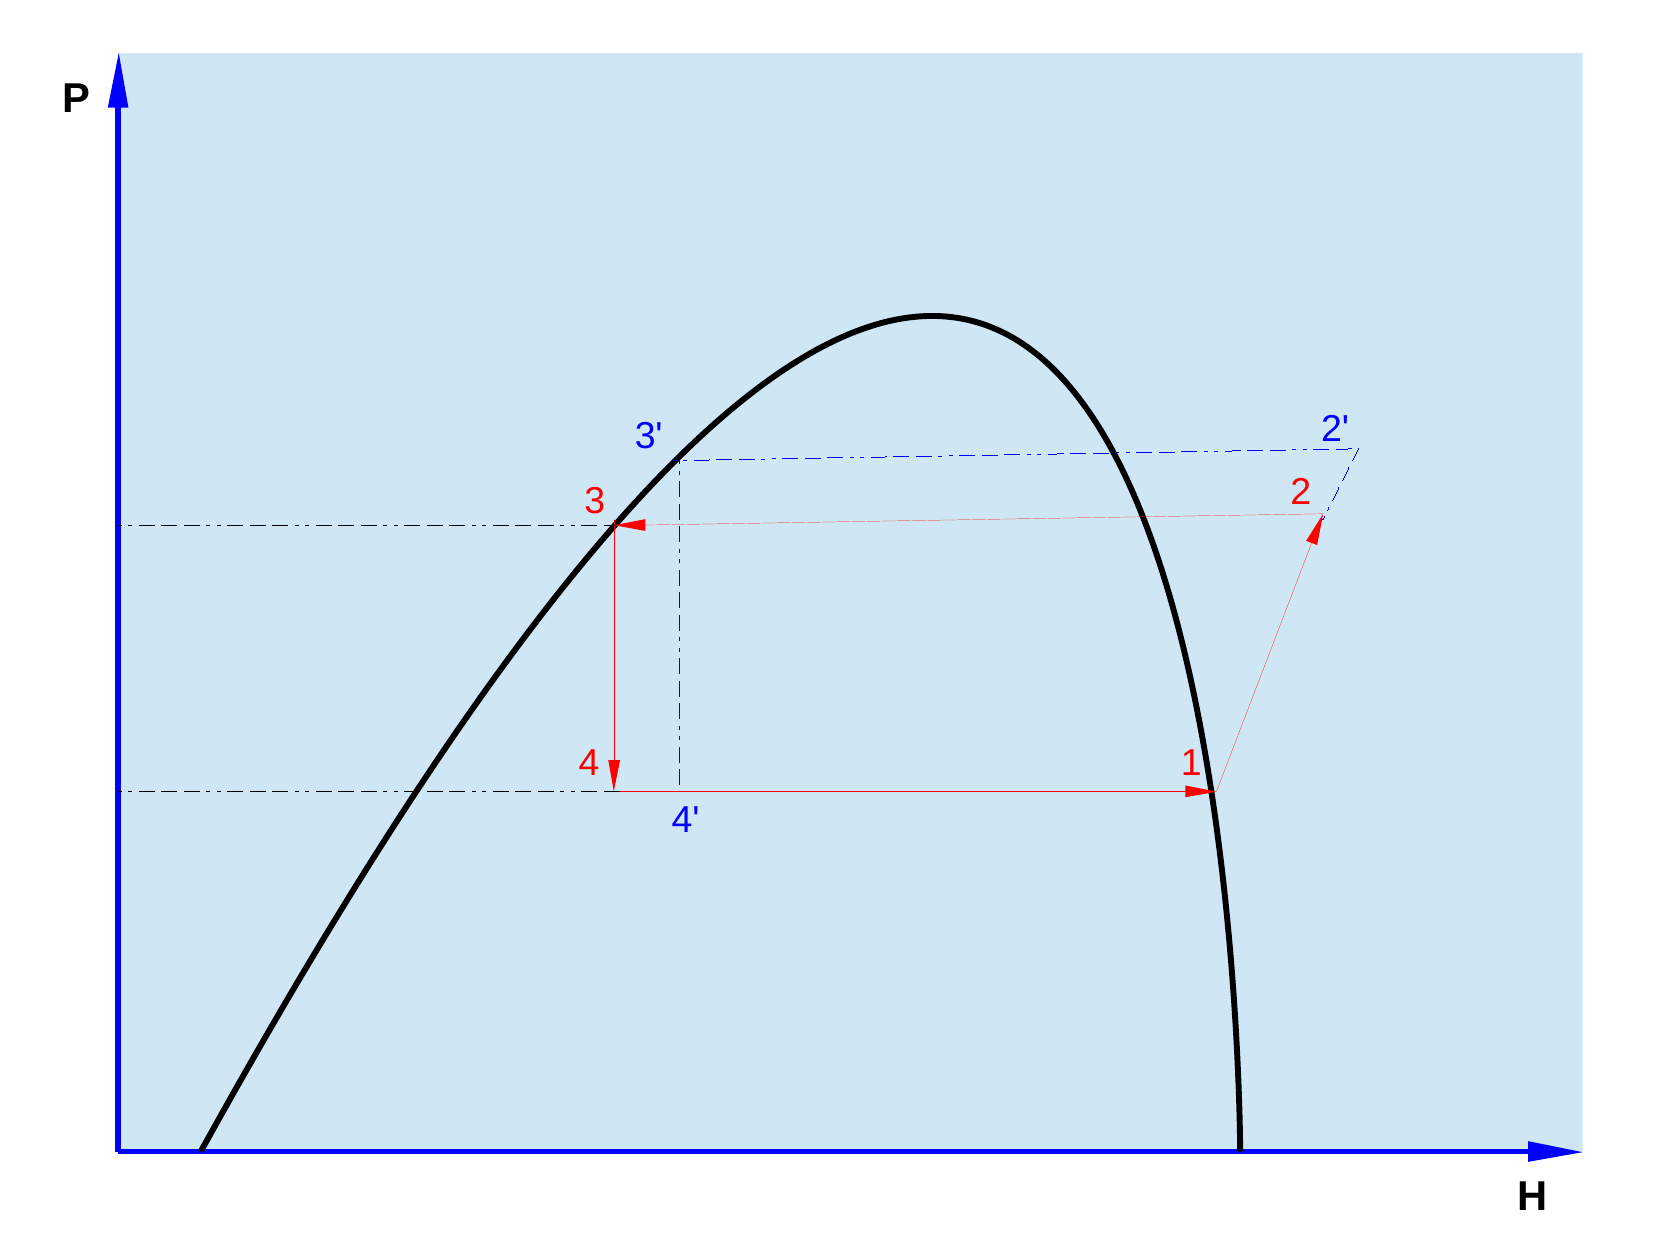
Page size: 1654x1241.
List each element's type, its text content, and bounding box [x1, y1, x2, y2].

text_box P [47, 67, 105, 129]
text_box 3' [620, 407, 678, 465]
text_box 2 [1275, 462, 1326, 520]
text_box 4 [563, 734, 615, 792]
text_box H [1502, 1165, 1563, 1227]
text_box [615, 517, 1198, 791]
text_box [119, 53, 1583, 1152]
text_box 4' [656, 791, 715, 855]
text_box 3 [569, 472, 621, 530]
text_box [622, 319, 1139, 524]
text_box 1 [1166, 734, 1217, 792]
text_box [207, 532, 1237, 1149]
text_box 2' [1306, 400, 1365, 457]
text_box [1147, 515, 1318, 787]
